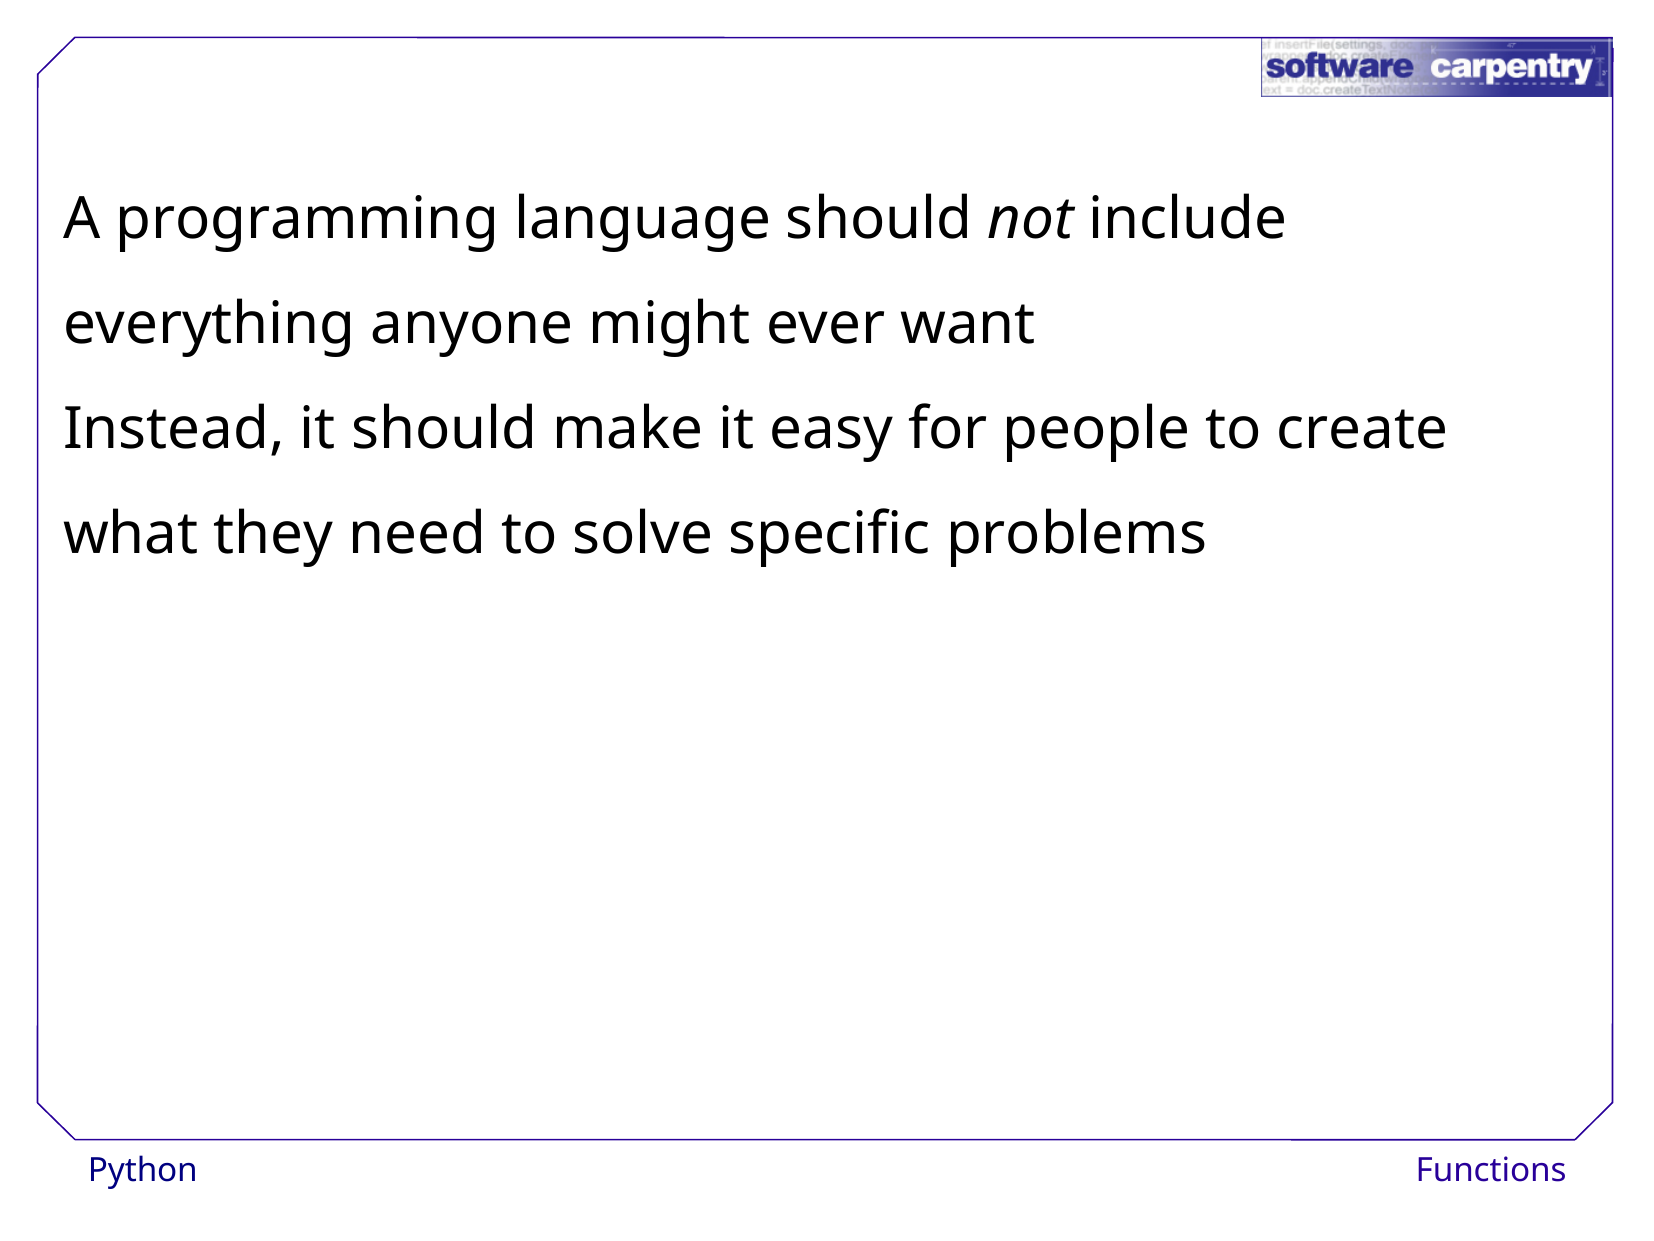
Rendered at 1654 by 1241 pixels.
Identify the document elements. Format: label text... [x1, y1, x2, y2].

text_box A programming language should not include everything anyone might ever want Instead, it should make it easy for people to create what they need to solve specific problems [48, 137, 1614, 574]
picture [1261, 39, 1613, 97]
